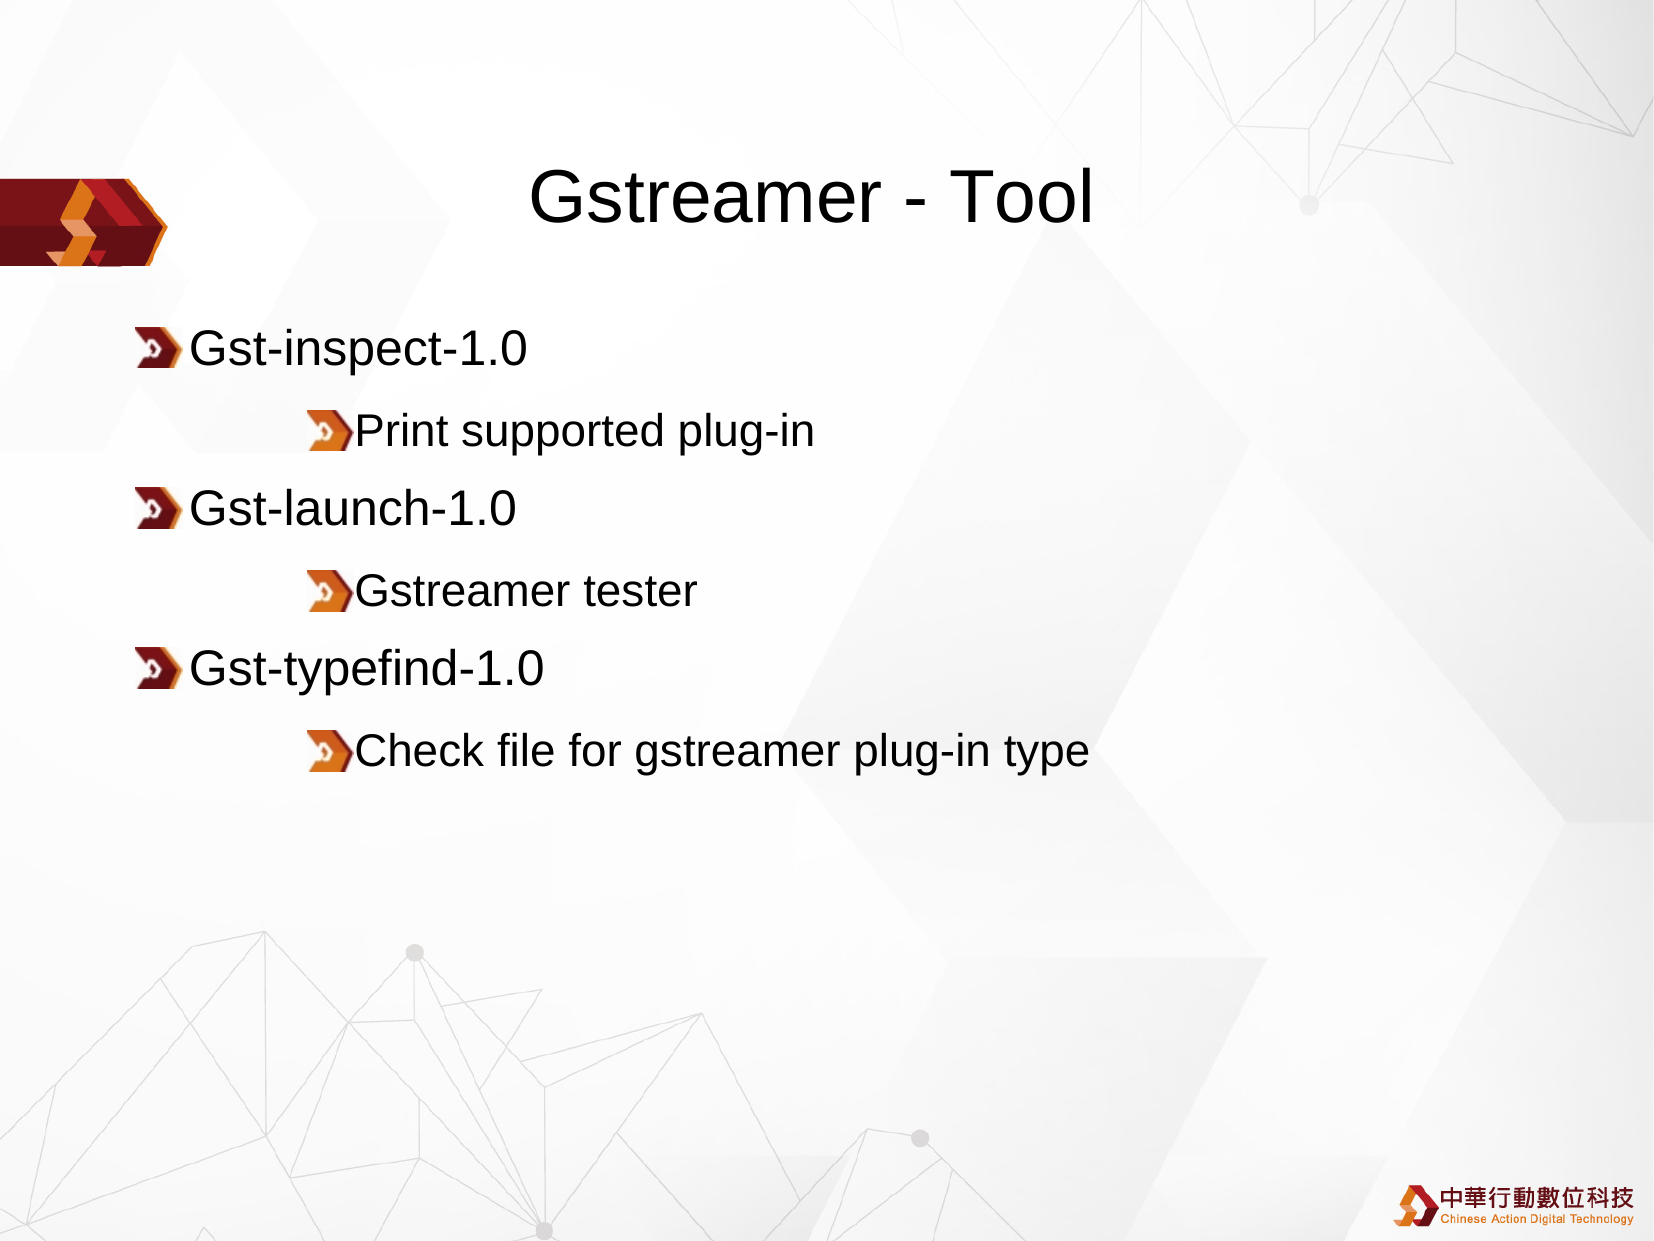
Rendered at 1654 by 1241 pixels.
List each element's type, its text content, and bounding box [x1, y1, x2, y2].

picture [0, 0, 1654, 1241]
list Gst-inspect-1.0 Print supported plug-in Gst-launch-1.0 Gstreamer tester Gst-typefind-1.0 Check file for gstreamer plug-in type [118, 319, 1571, 1040]
title Gstreamer - Tool [118, 112, 1506, 281]
